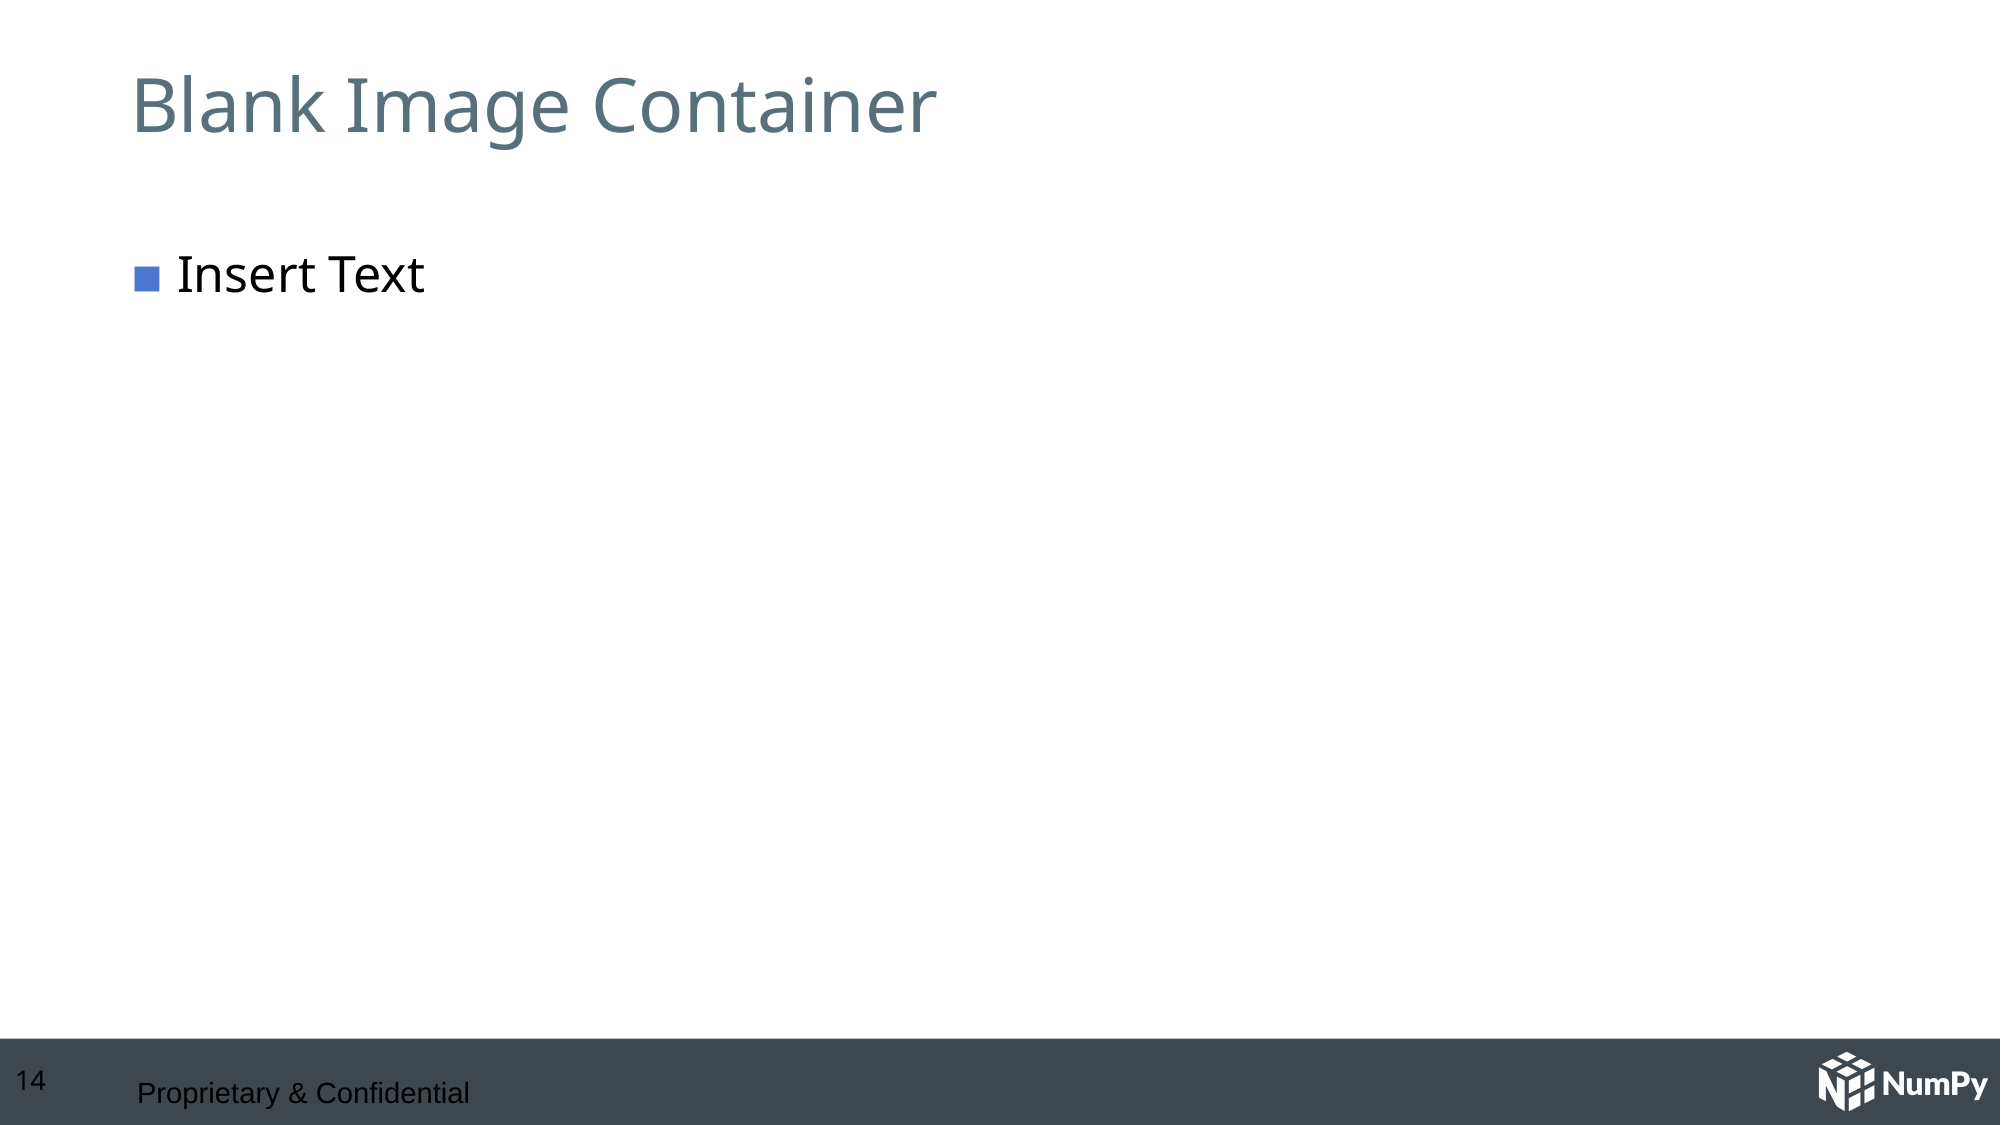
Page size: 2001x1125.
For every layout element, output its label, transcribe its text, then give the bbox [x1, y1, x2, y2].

slide_number <number> [0, 1038, 121, 1125]
footer Proprietary & Confidential [122, 1058, 1055, 1125]
list Insert Text [115, 241, 1386, 1016]
title Blank Image Container [115, 0, 2000, 218]
picture [1807, 1038, 2000, 1125]
